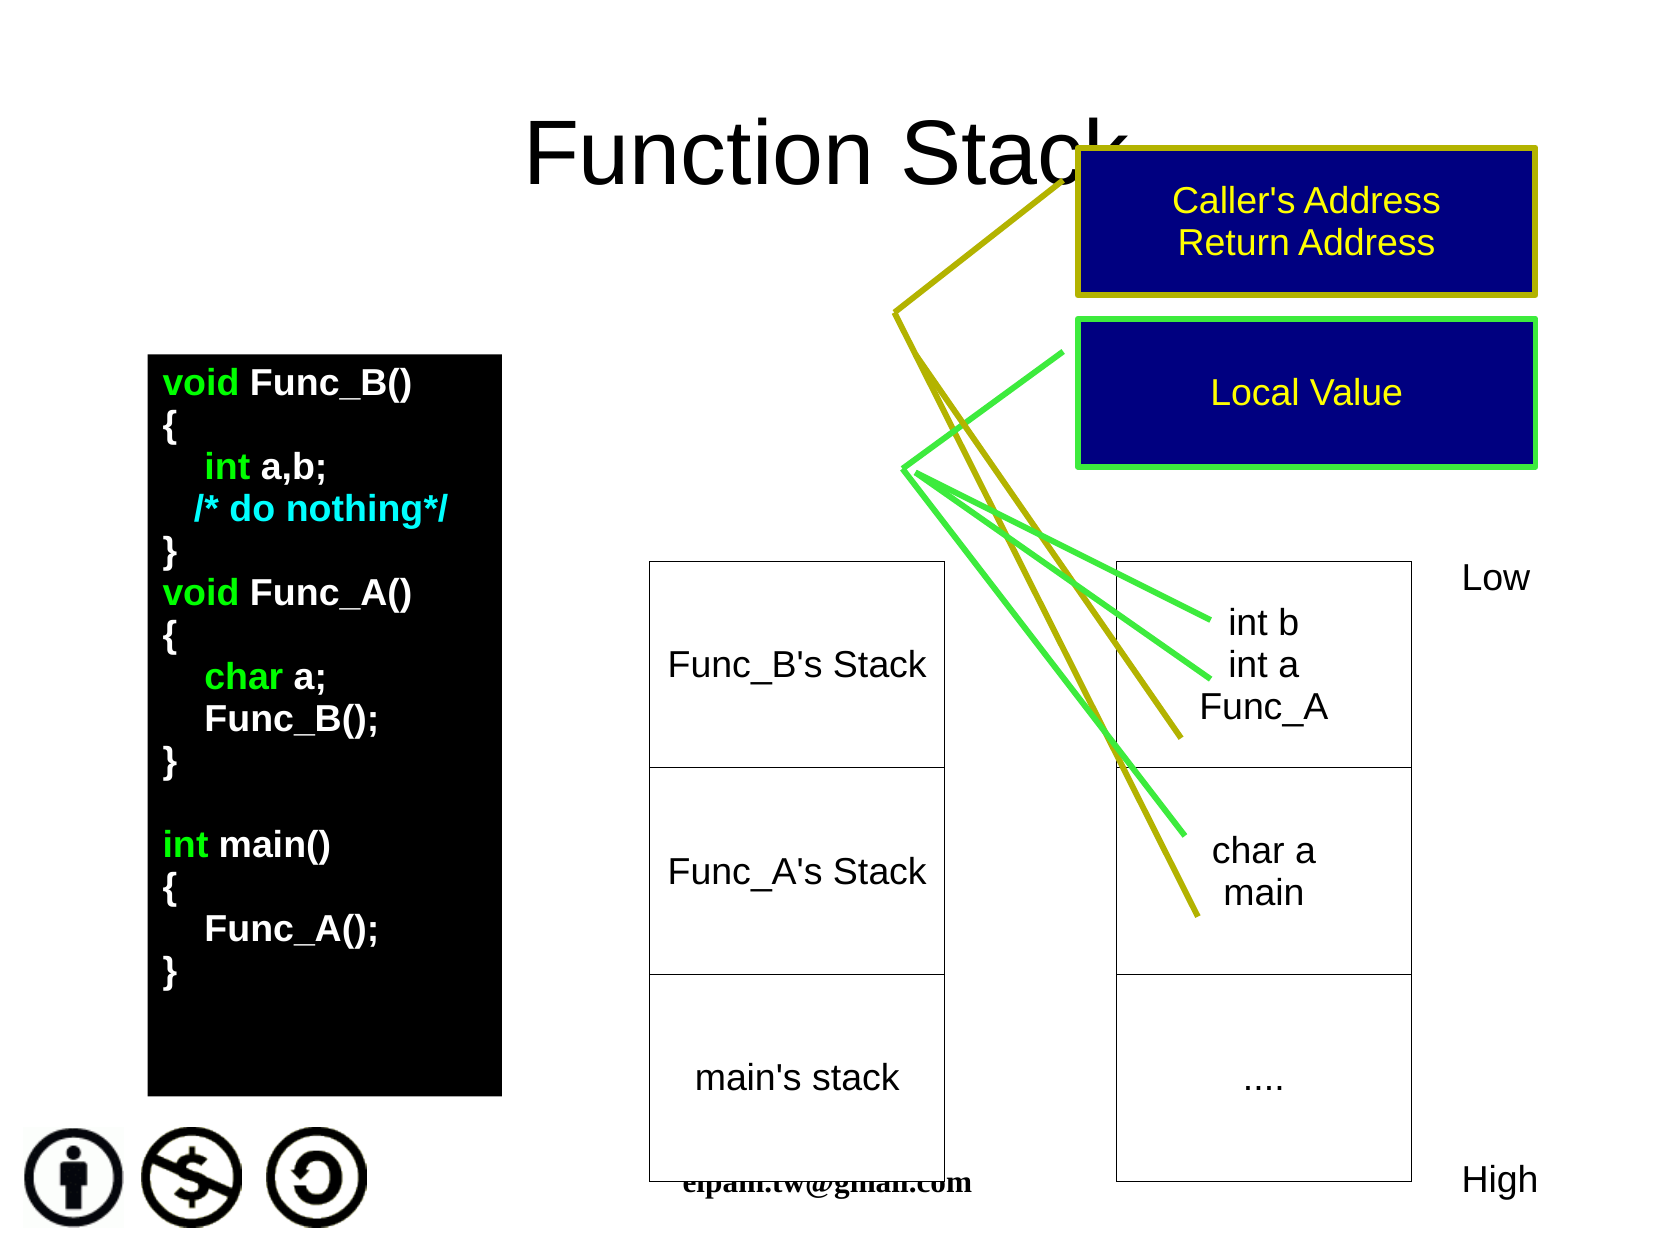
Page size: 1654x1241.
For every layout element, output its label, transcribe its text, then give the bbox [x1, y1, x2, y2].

picture [266, 1127, 367, 1228]
title Function Stack [82, 56, 1571, 250]
text_box High [1446, 1151, 1554, 1213]
text_box void Func_B() { int a,b; /* do nothing*/ } void Func_A() { char a; Func_B(); } int main() { Func_A(); } [147, 354, 502, 1097]
text_box char a main [1116, 768, 1412, 975]
picture [23, 1127, 124, 1228]
text_box main's stack [649, 975, 945, 1182]
text_box Low [1446, 549, 1545, 611]
text_box .... [1116, 975, 1412, 1182]
text_box int b int a Func_A [1116, 561, 1412, 768]
text_box Caller's Address Return Address [1078, 148, 1535, 295]
picture [141, 1127, 242, 1228]
text_box Func_A's Stack [649, 768, 945, 975]
text_box Local Value [1078, 319, 1535, 467]
text_box Func_B's Stack [649, 561, 945, 768]
